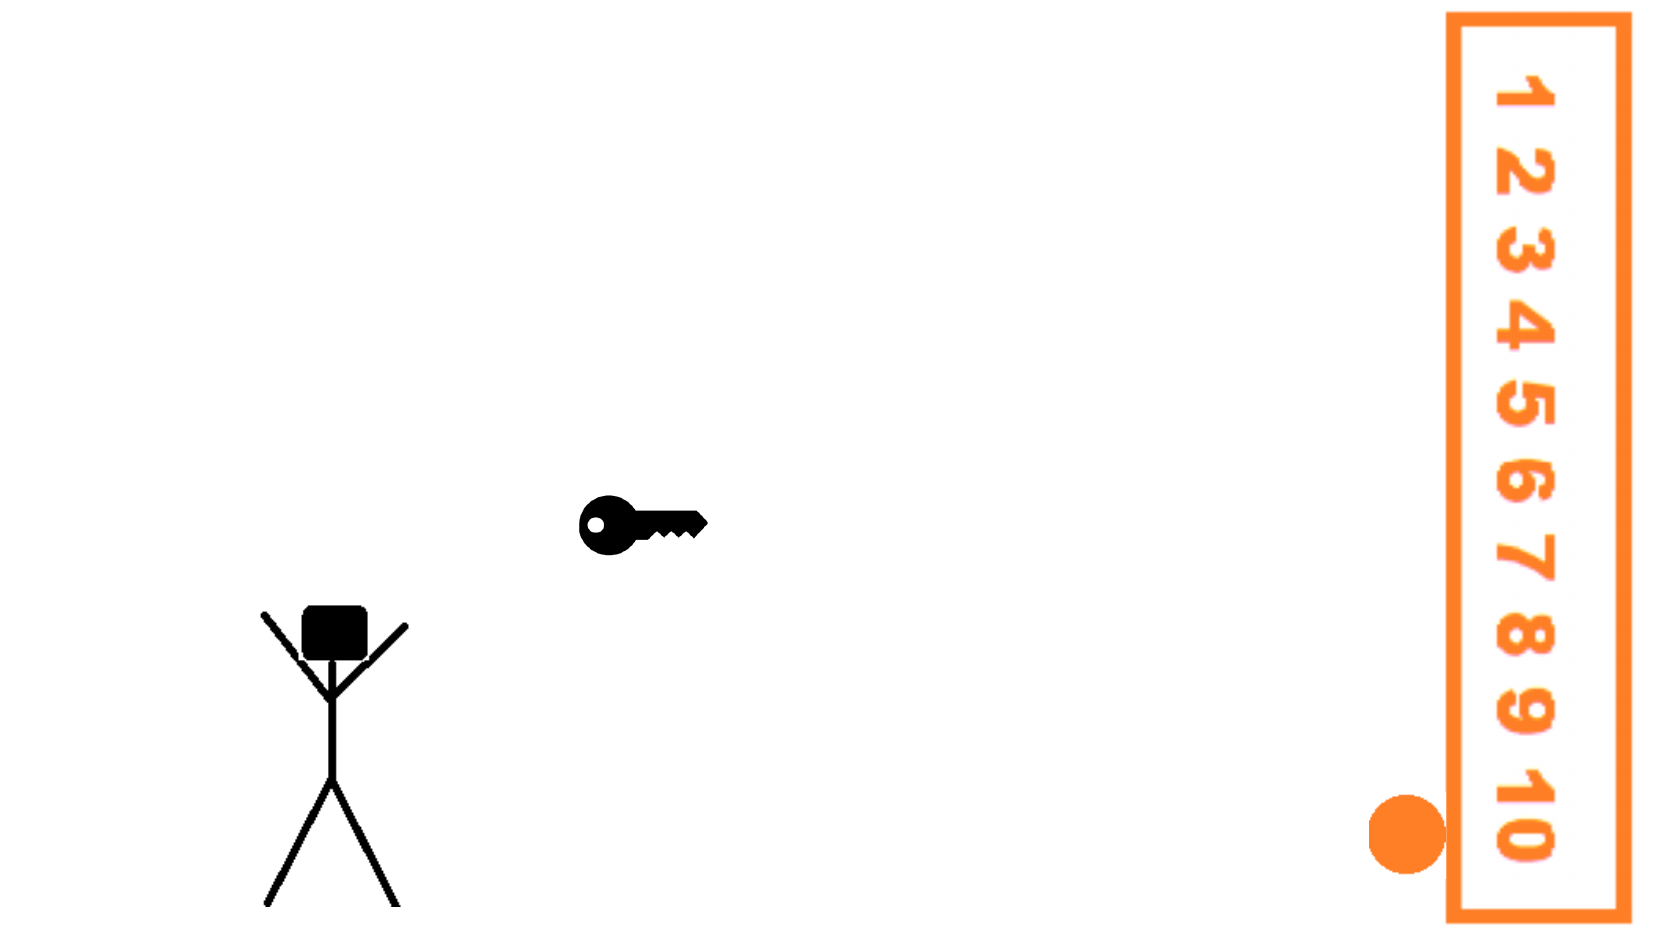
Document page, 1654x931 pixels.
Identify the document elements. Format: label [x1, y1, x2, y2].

picture [1369, 0, 1654, 926]
picture [578, 460, 709, 591]
picture [239, 590, 426, 907]
